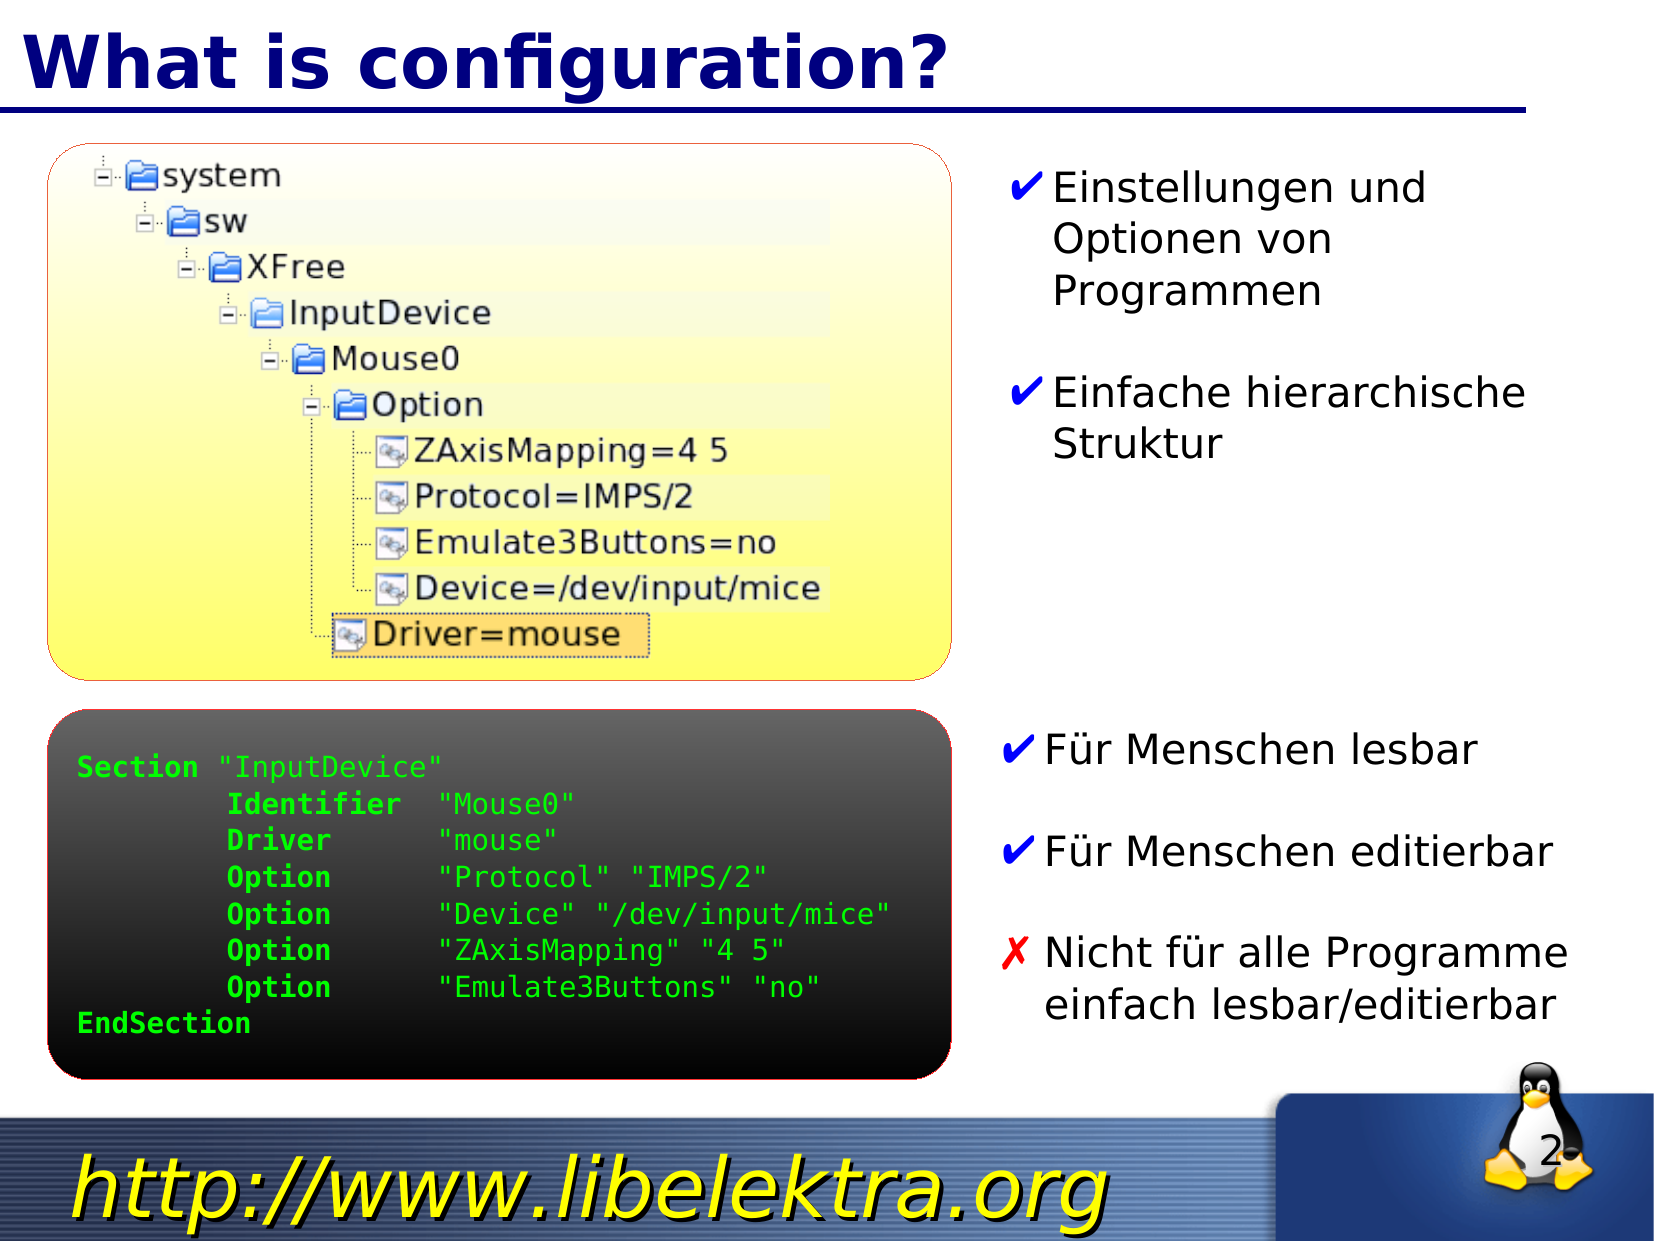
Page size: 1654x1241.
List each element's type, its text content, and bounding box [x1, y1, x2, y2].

list Für Menschen lesbar Für Menschen editierbar Nicht für alle Programme einfach lesbar/editierbar [987, 715, 1595, 1034]
text_box [47, 143, 952, 681]
list Einstellungen und Optionen von Programmen Einfache hierarchische Struktur [996, 152, 1603, 479]
text_box What is configuration? [21, 14, 1611, 111]
text_box [47, 709, 952, 1080]
text_box <Nummer> [1312, 1122, 1565, 1178]
text_box Section "InputDevice" Identifier "Mouse0" Driver "mouse" Option "Protocol" "IMPS/2" Option "Device" "/dev/input/mice" Option "ZAxisMapping" "4 5" Option "Emulate3Buttons" "no" EndSection [76, 748, 923, 1041]
picture [84, 154, 830, 666]
picture [0, 1061, 1654, 1241]
